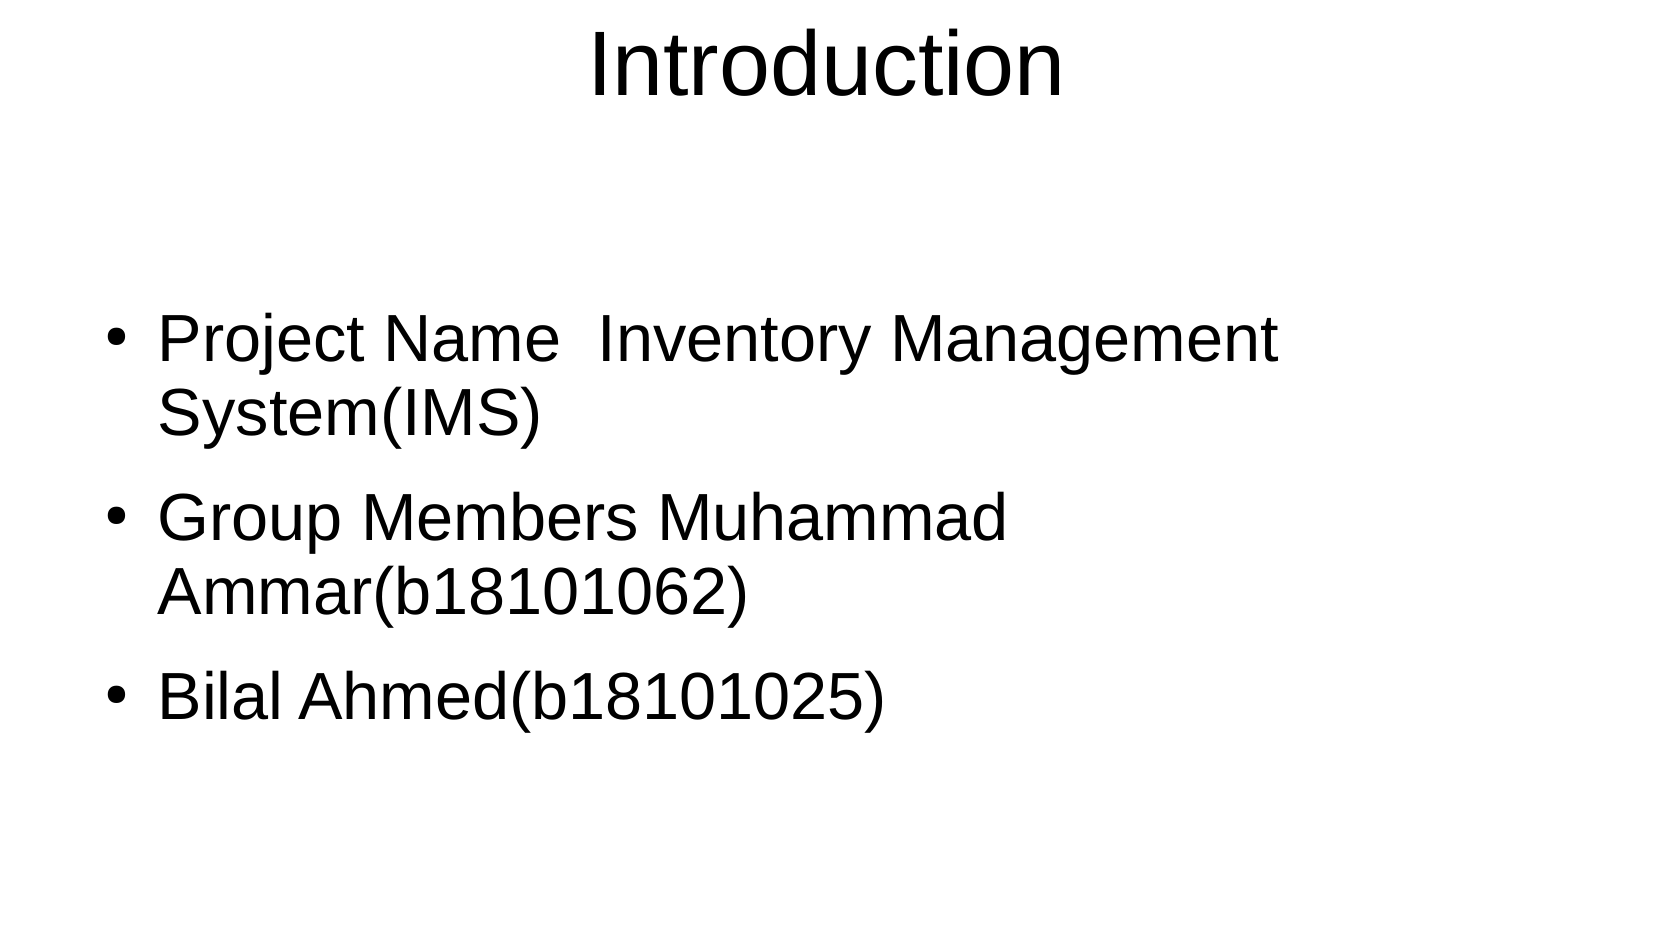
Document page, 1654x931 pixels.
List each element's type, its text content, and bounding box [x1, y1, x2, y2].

list Project Name Inventory Management System(IMS) Group Members Muhammad Ammar(b18101062) Bilal Ahmed(b18101025) [86, 300, 1576, 841]
title Introduction [82, 12, 1571, 218]
